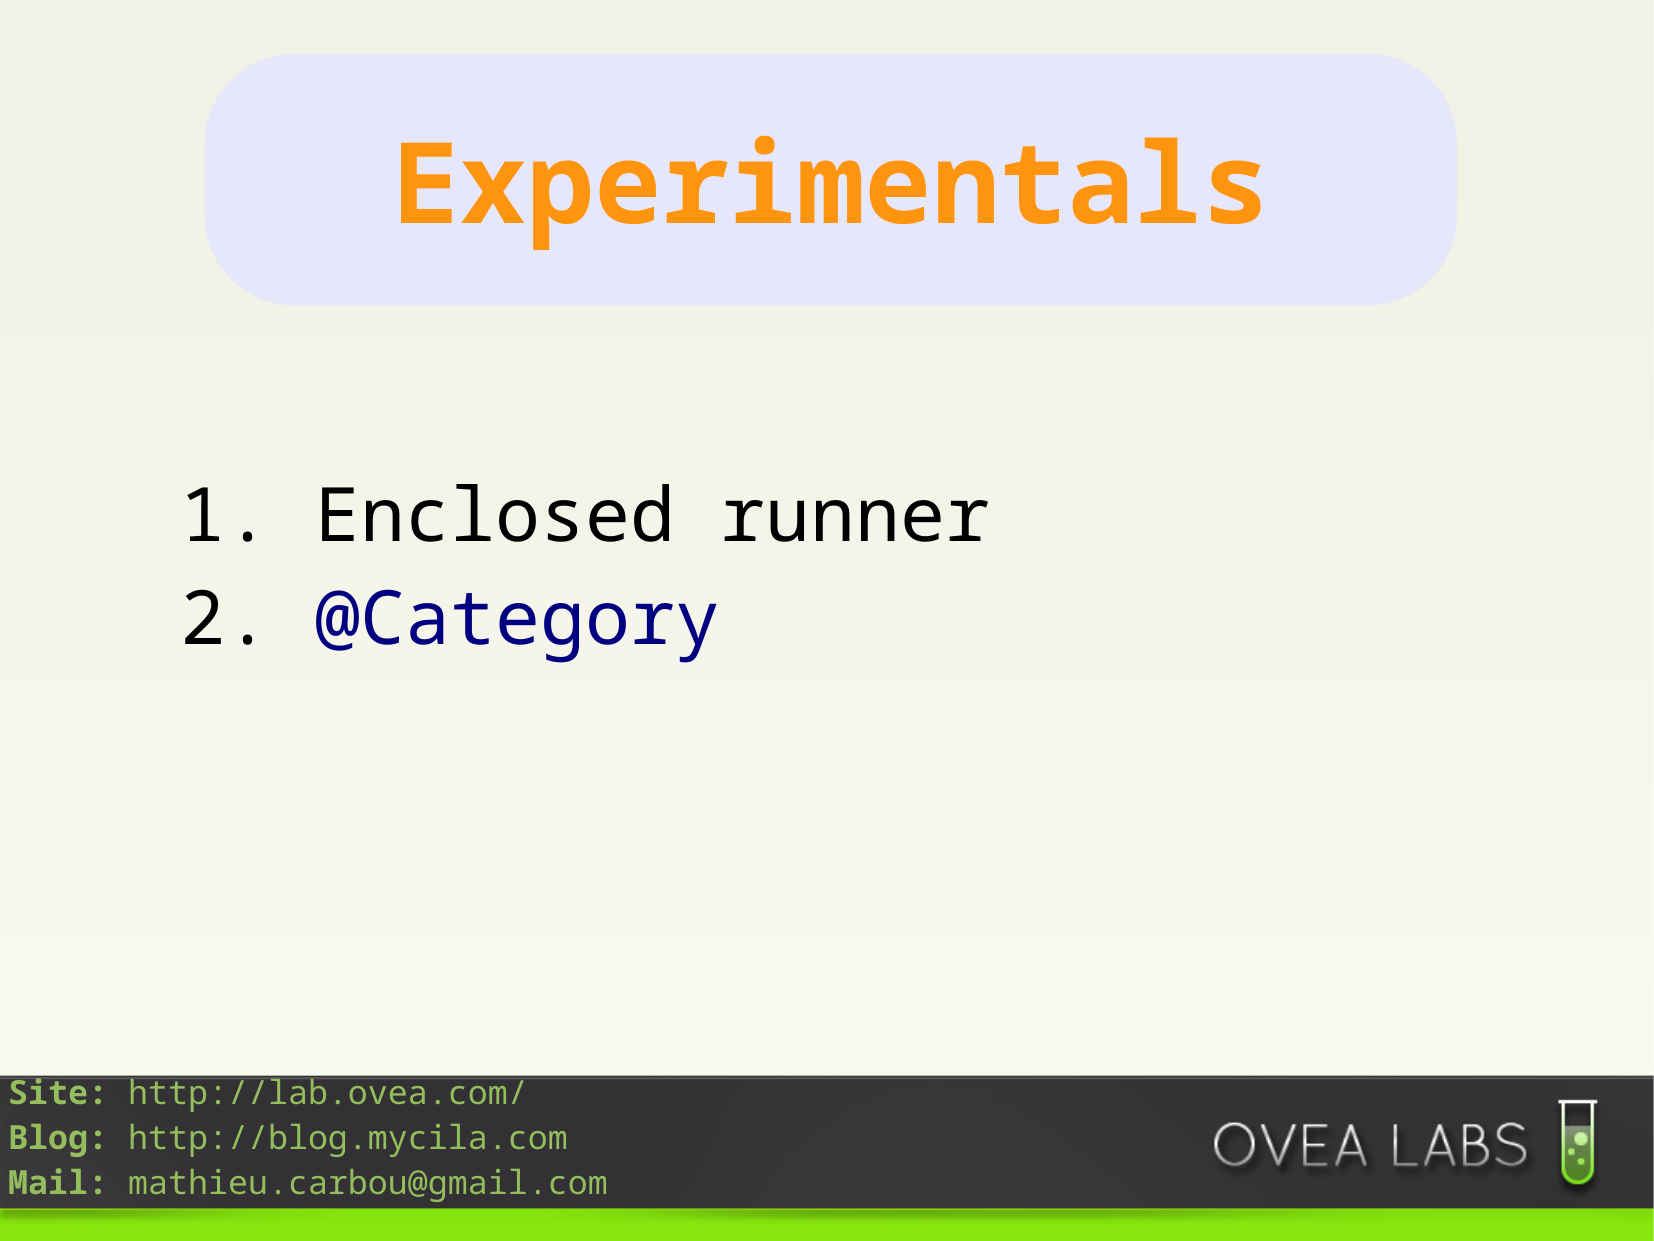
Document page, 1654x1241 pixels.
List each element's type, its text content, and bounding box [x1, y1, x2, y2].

text_box Experimentals [204, 53, 1457, 306]
text_box Enclosed runner @Category [165, 454, 1517, 976]
picture [0, 0, 1654, 1241]
